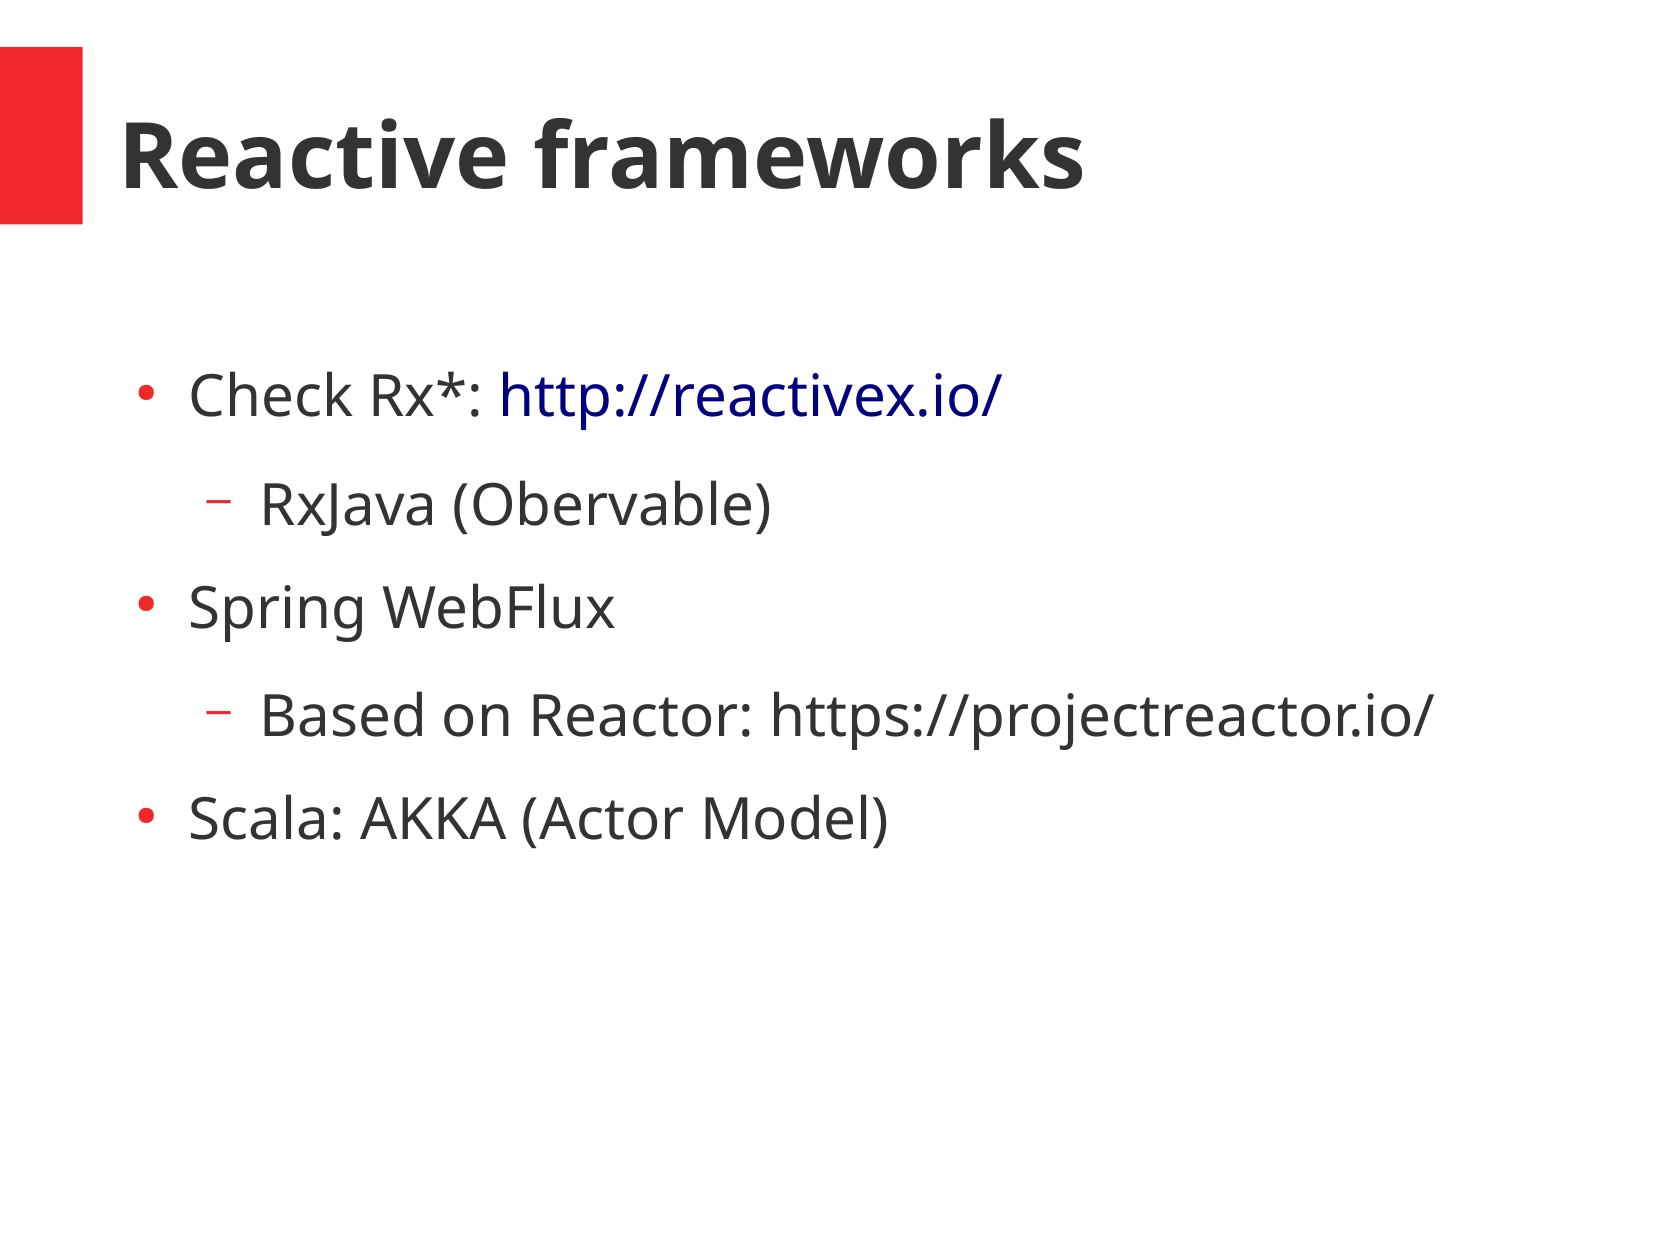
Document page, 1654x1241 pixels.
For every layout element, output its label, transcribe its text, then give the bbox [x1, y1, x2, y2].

list Check Rx*: http://reactivex.io/ RxJava (Obervable) Spring WebFlux Based on Reactor: https://projectreactor.io/ Scala: AKKA (Actor Model) [118, 354, 1536, 1074]
title Reactive frameworks [118, 49, 1571, 257]
